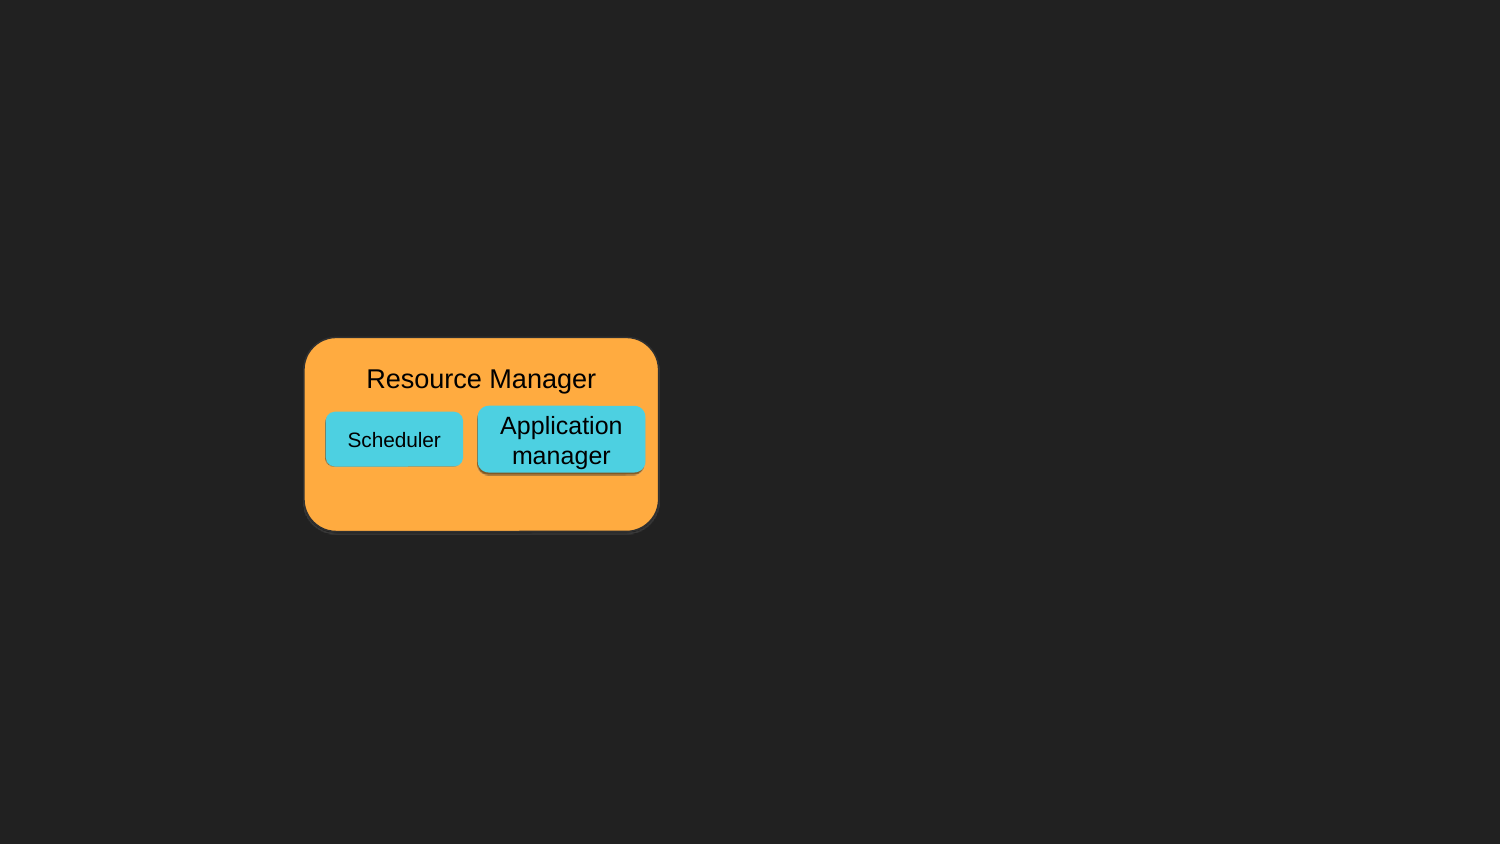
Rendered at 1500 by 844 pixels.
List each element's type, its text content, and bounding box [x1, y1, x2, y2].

text_box Scheduler [325, 411, 464, 467]
text_box Application manager [477, 405, 646, 473]
text_box Resource Manager [303, 337, 659, 532]
